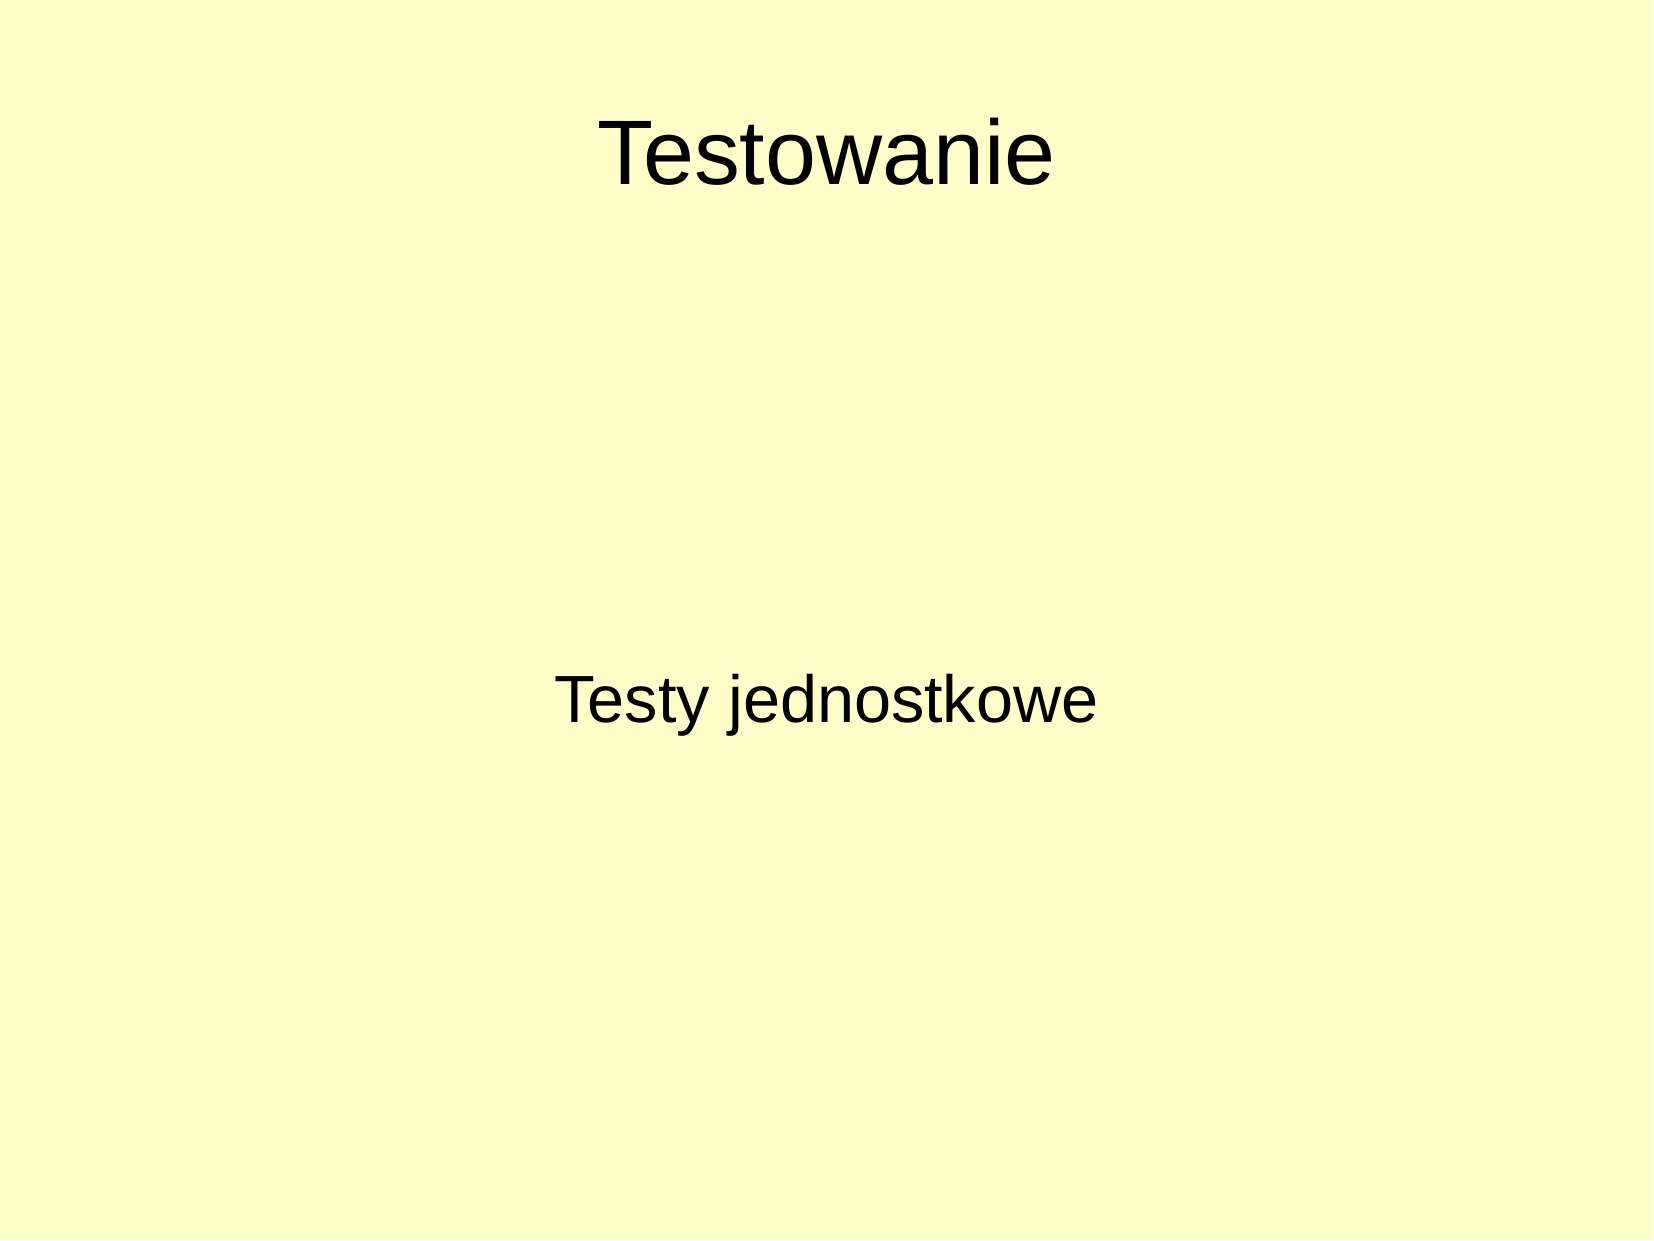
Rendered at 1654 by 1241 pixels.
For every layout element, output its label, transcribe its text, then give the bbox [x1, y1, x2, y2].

subtitle Testy jednostkowe [82, 290, 1571, 1109]
title Testowanie [82, 49, 1571, 257]
